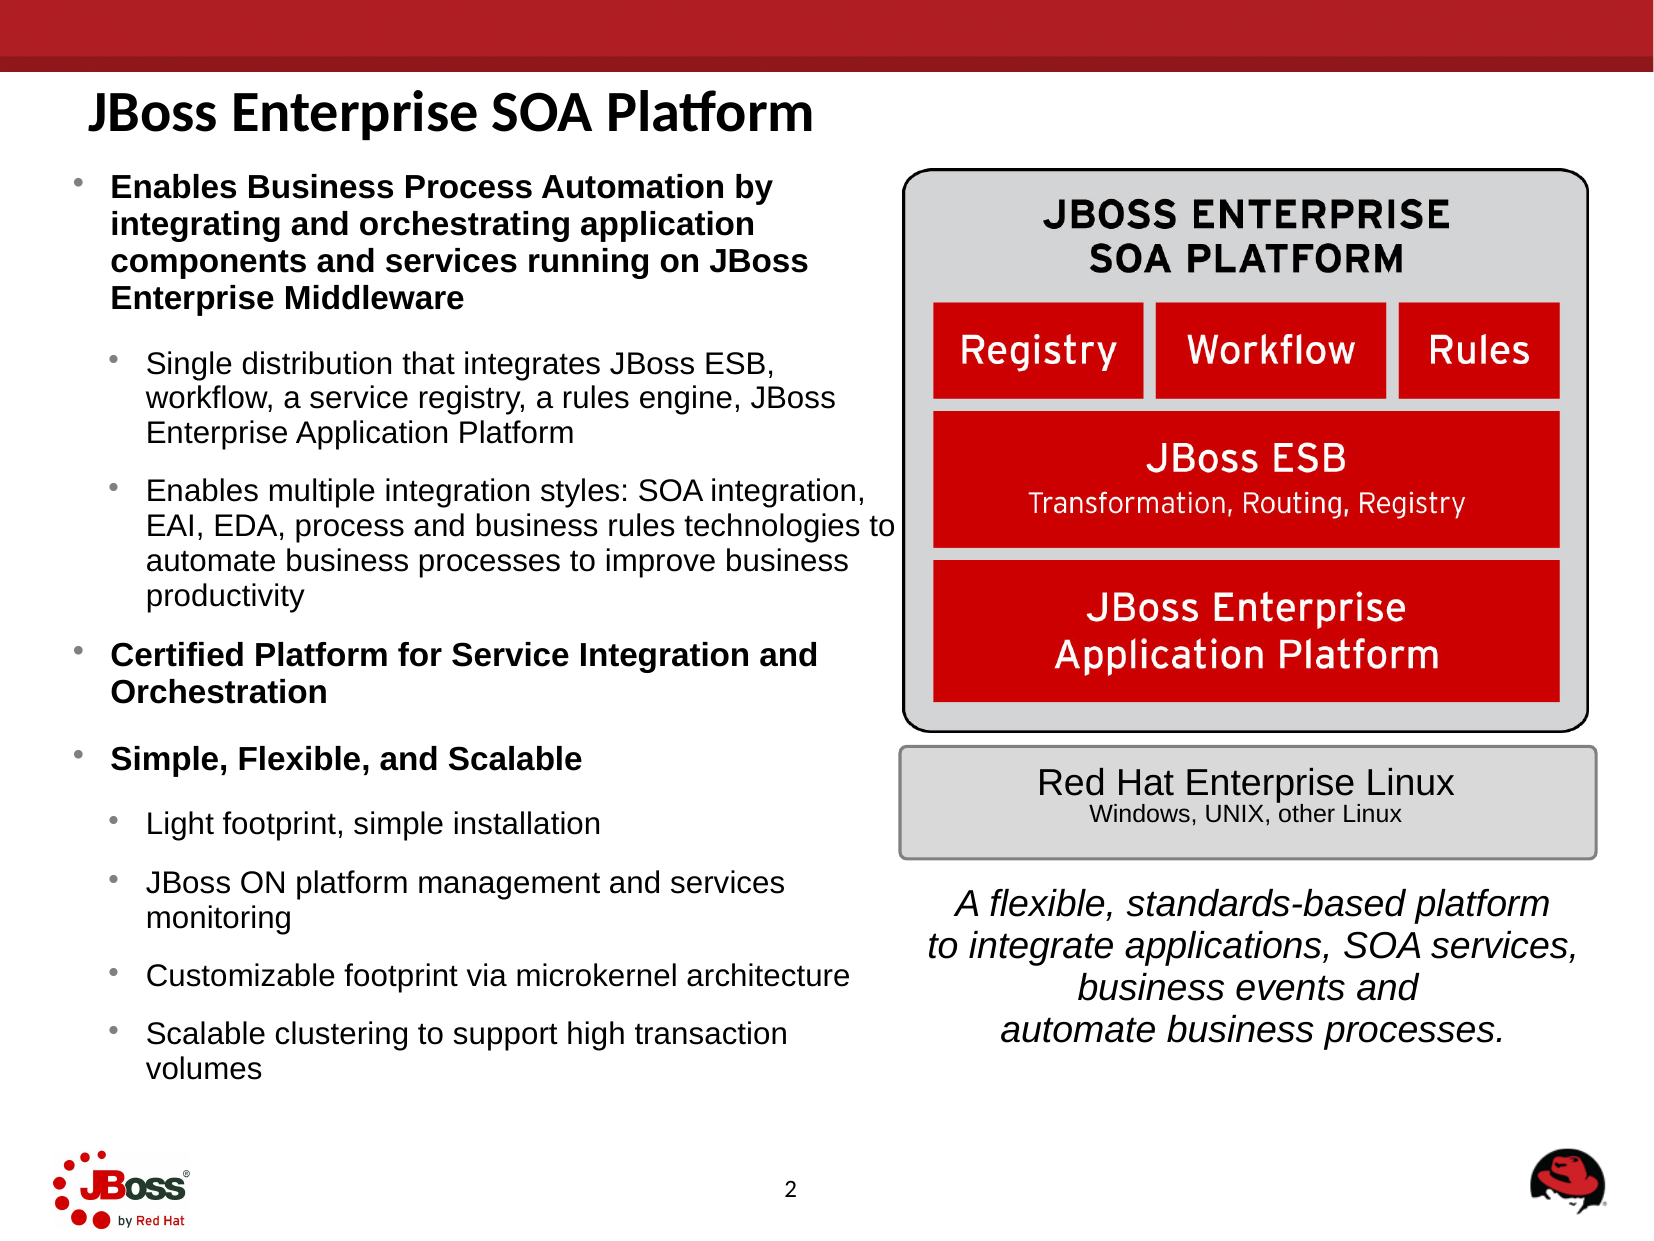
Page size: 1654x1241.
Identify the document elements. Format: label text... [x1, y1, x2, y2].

text_box [900, 746, 1597, 859]
picture [902, 168, 1589, 733]
title JBoss Enterprise SOA Platform [88, 19, 1577, 208]
text_box A flexible, standards-based platform to integrate applications, SOA services, business events and automate business processes. [901, 874, 1605, 1058]
list [901, 857, 1413, 874]
list [901, 285, 1413, 748]
picture [1529, 1146, 1613, 1224]
picture [0, 0, 1654, 72]
text_box Red Hat Enterprise Linux Windows, UNIX, other Linux [1022, 758, 1470, 836]
text_box Enables Business Process Automation by integrating and orchestrating application components and services running on JBoss Enterprise Middleware Single distribution that integrates JBoss ESB, workflow, a service registry, a rules engine, JBoss Enterprise Application Platform Enables multiple integration styles: SOA integration, EAI, EDA, process and business rules technologies to automate business processes to improve business productivity Certified Platform for Service Integration and Orchestration Simple, Flexible, and Scalable Light footprint, simple installation JBoss ON platform management and services monitoring Customizable footprint via microkernel architecture Scalable clustering to support high transaction volumes [37, 168, 901, 1088]
picture [53, 1150, 190, 1229]
